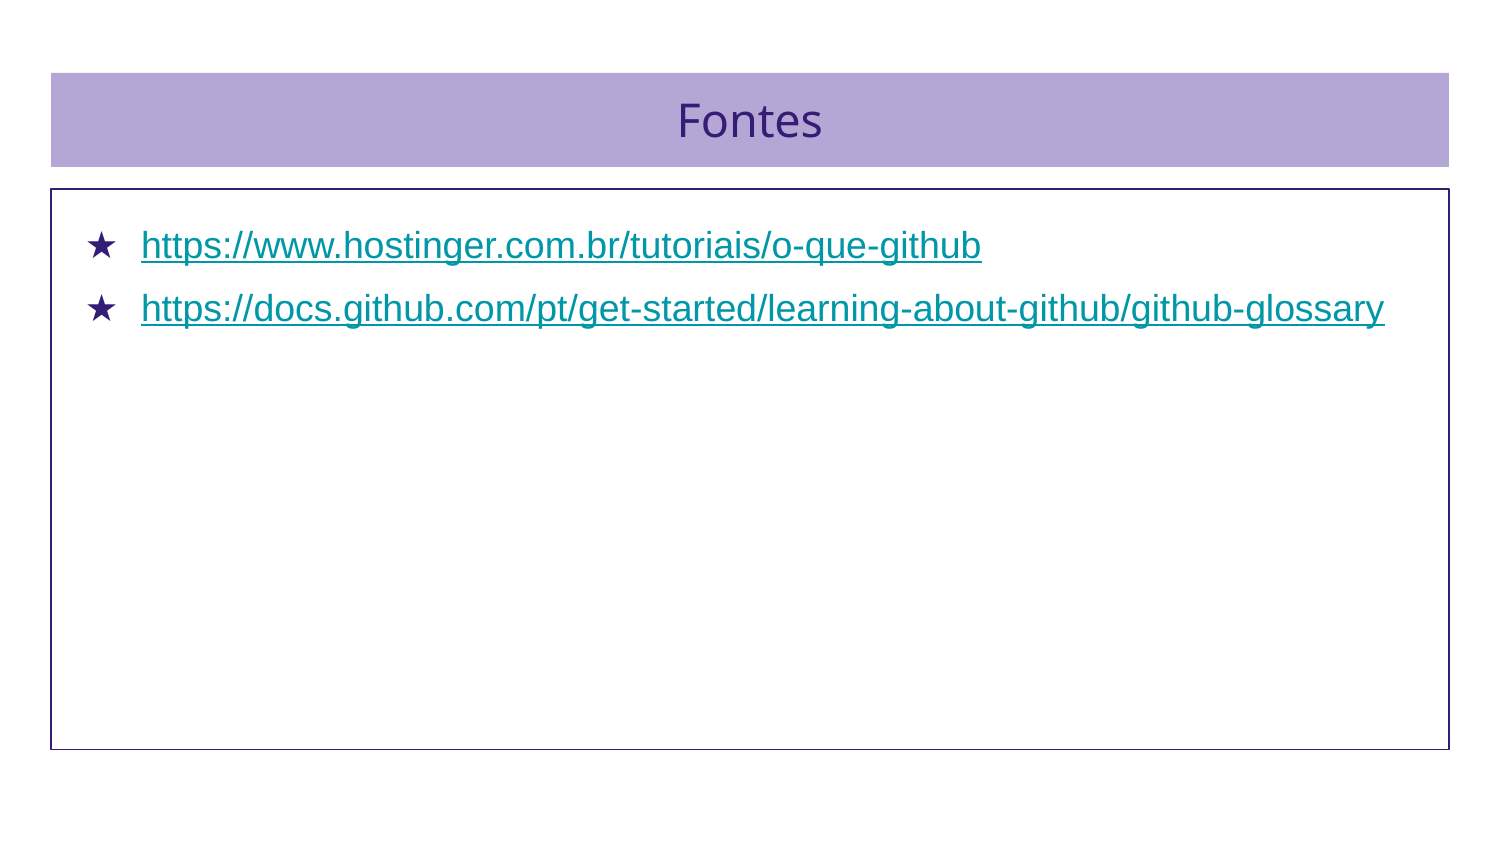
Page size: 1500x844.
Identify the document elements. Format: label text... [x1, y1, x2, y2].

list https://www.hostinger.com.br/tutoriais/o-que-github https://docs.github.com/pt/get-started/learning-about-github/github-glossary [51, 189, 1449, 750]
title Fontes [51, 72, 1449, 167]
